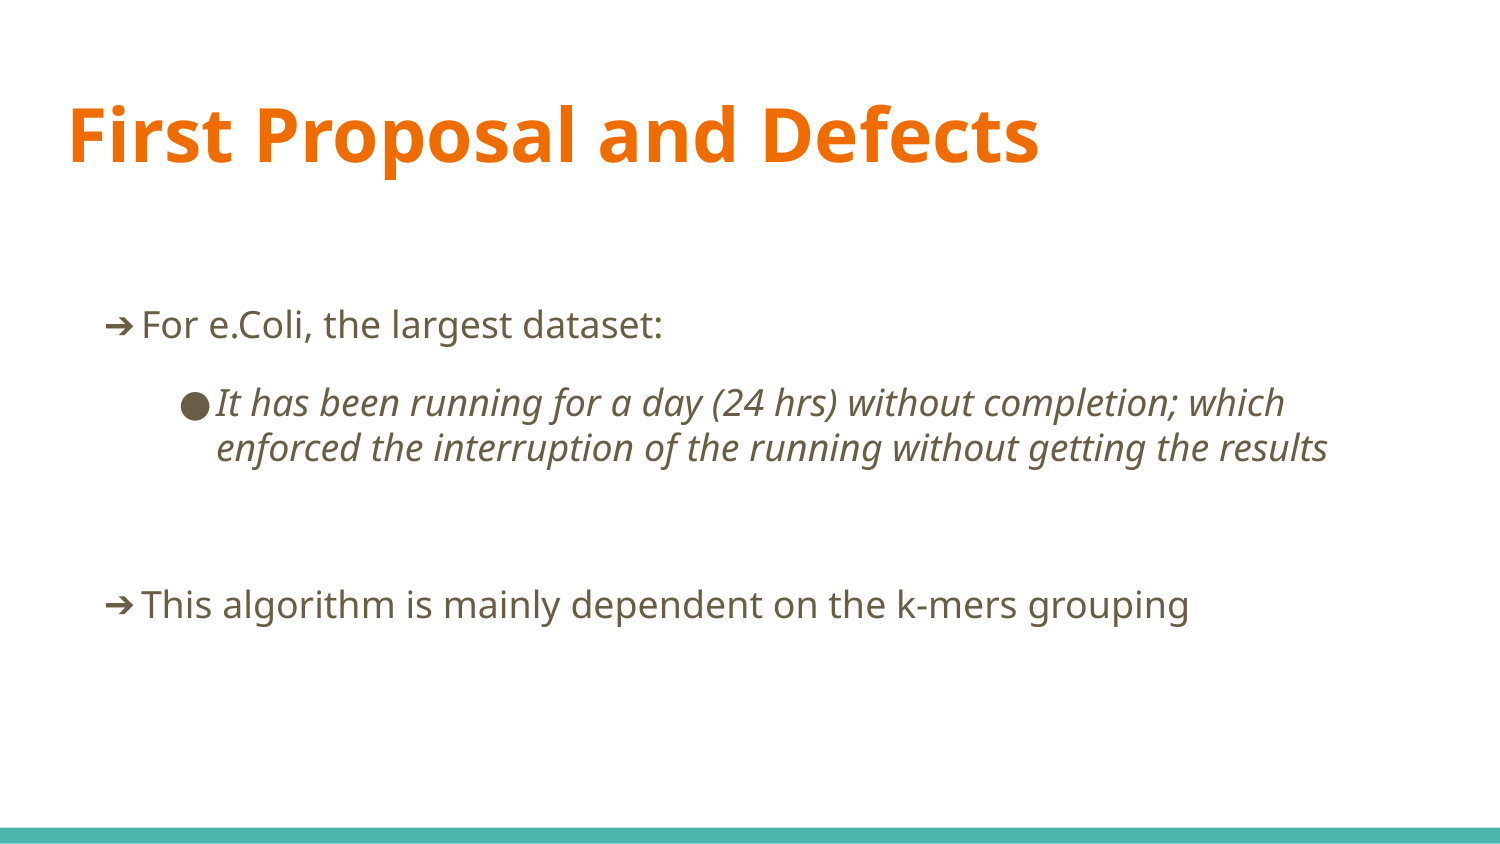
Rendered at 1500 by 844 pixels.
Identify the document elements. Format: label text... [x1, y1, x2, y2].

title First Proposal and Defects [51, 72, 1449, 189]
list For e.Coli, the largest dataset: It has been running for a day (24 hrs) without completion; which enforced the interruption of the running without getting the results This algorithm is mainly dependent on the k-mers grouping [51, 207, 1449, 750]
